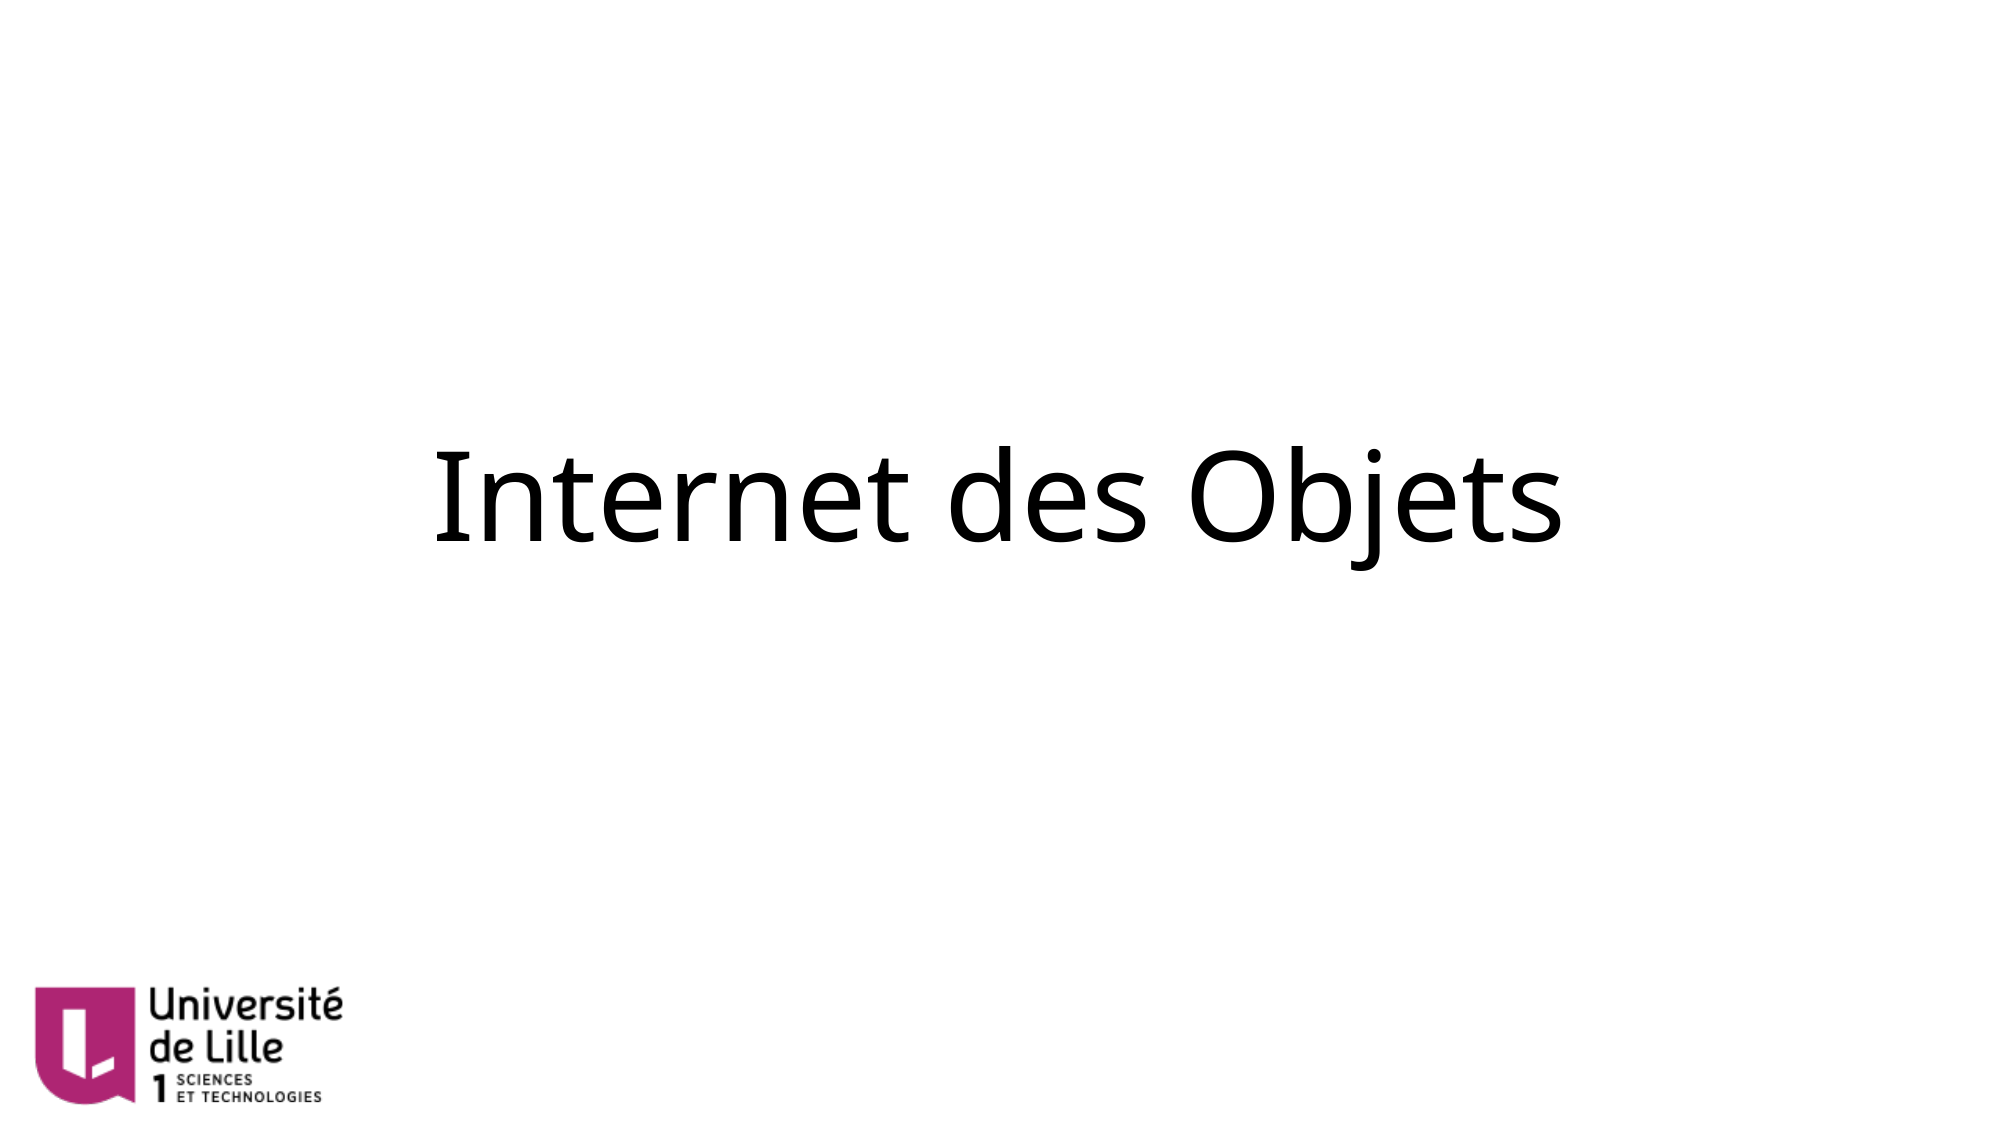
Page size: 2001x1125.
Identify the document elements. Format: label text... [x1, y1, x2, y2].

title Internet des Objets [249, 184, 1750, 576]
